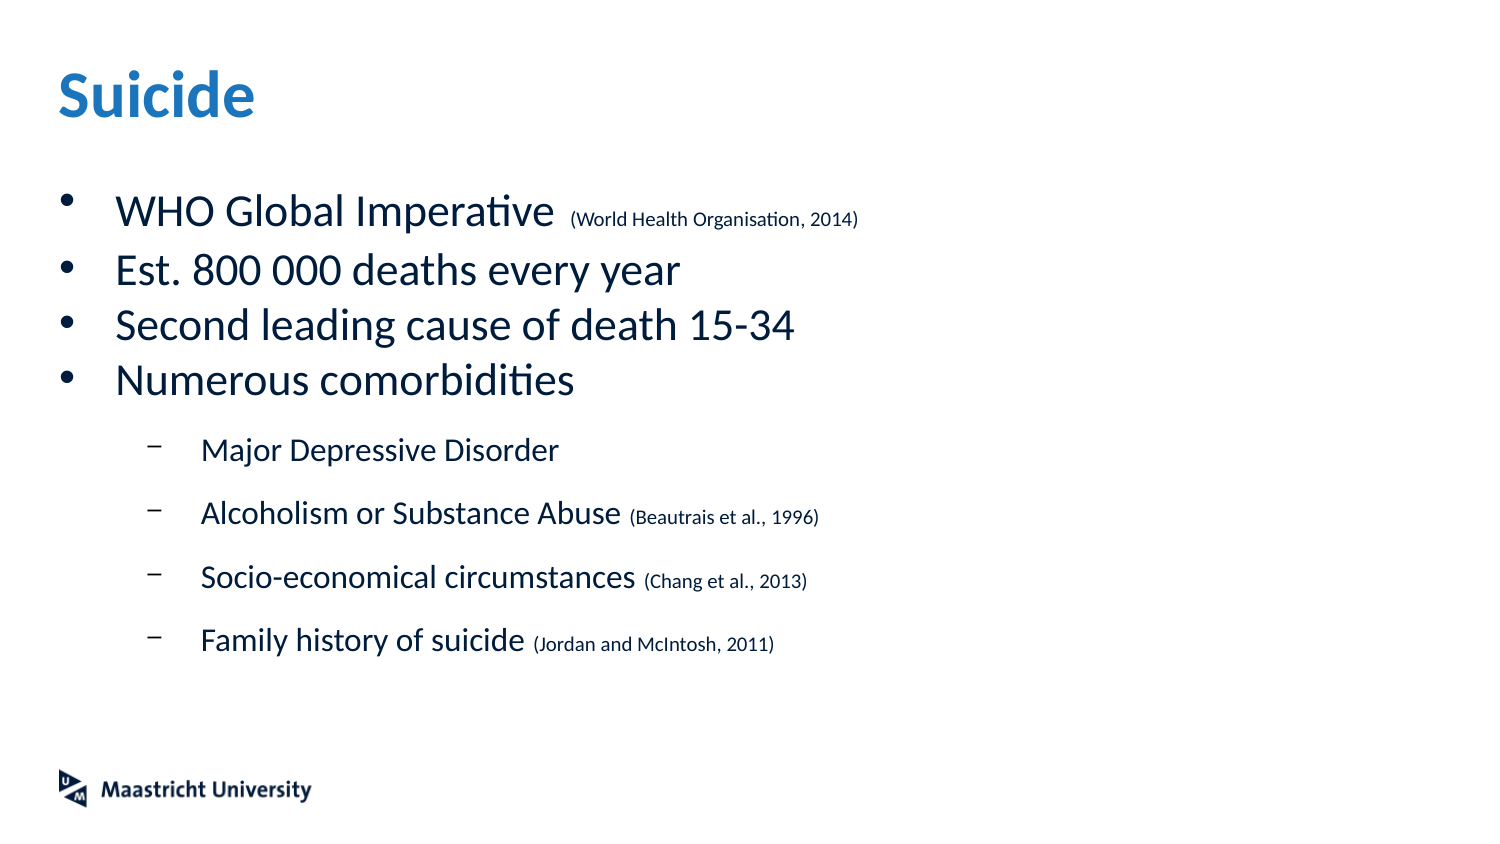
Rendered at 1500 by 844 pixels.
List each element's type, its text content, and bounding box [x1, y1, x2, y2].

title Suicide [59, 50, 1425, 144]
list WHO Global Imperative (World Health Organisation, 2014) Est. 800 000 deaths every year Second leading cause of death 15-34 Numerous comorbidities Major Depressive Disorder Alcoholism or Substance Abuse (Beautrais et al., 1996) Socio-economical circumstances (Chang et al., 2013) Family history of suicide (Jordan and McIntosh, 2011) [59, 159, 1425, 707]
